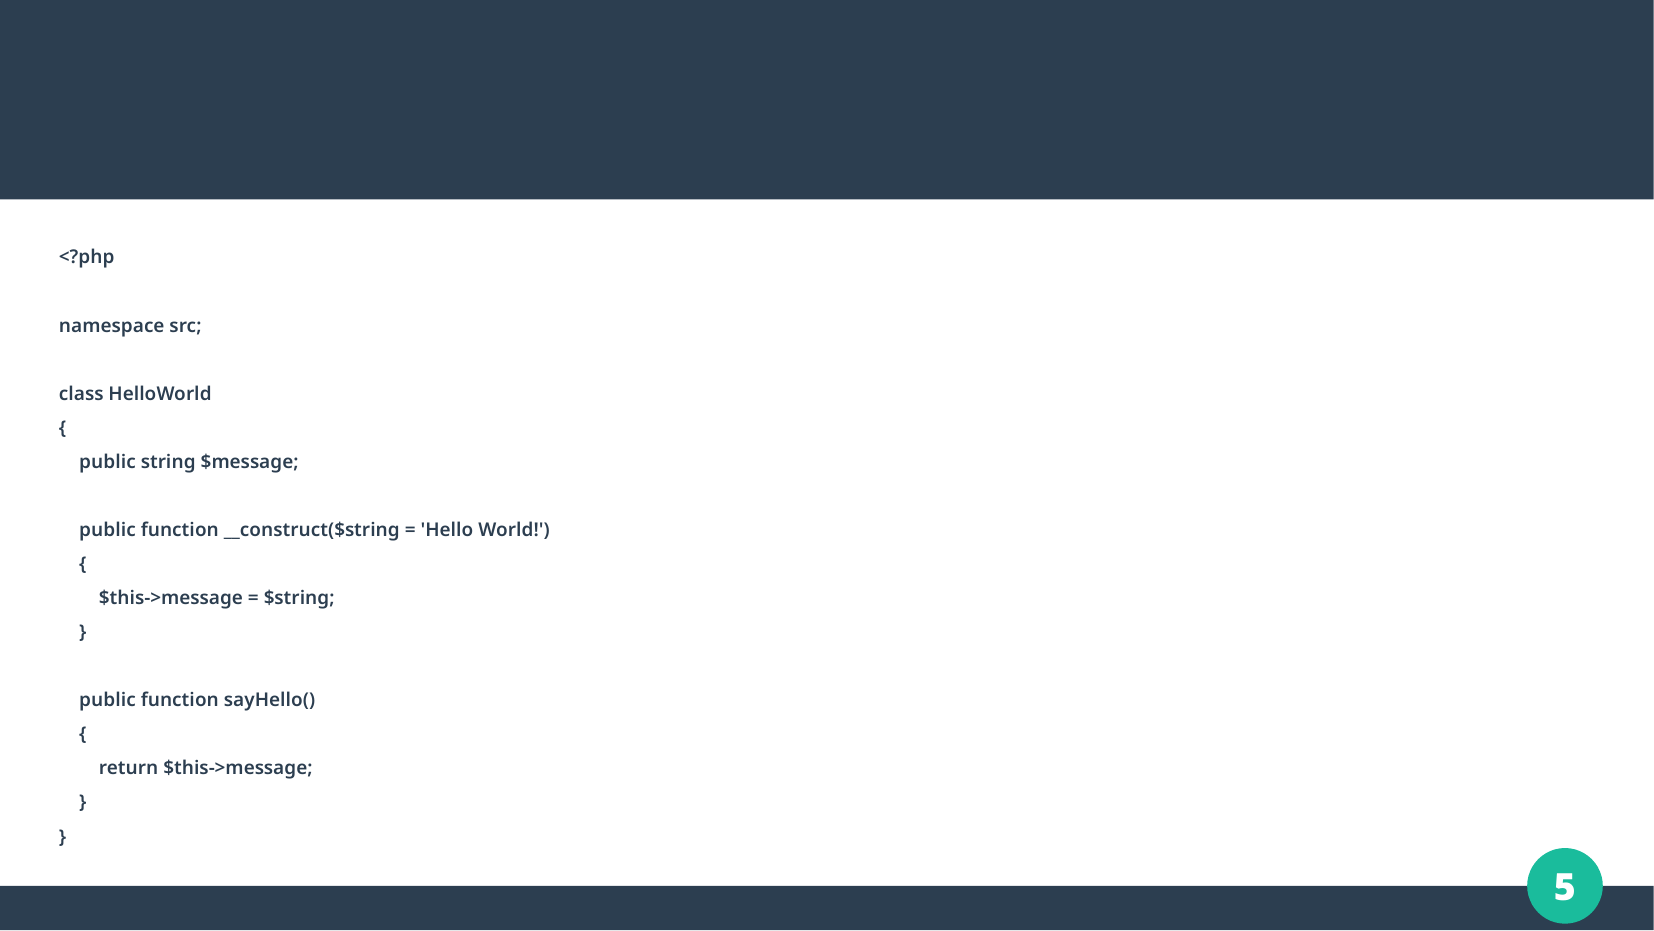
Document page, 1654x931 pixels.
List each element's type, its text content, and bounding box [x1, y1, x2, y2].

list <?php namespace src; class HelloWorld { public string $message; public function __construct($string = 'Hello World!') { $this->message = $string; } public function sayHello() { return $this->message; } } [59, 243, 1595, 864]
